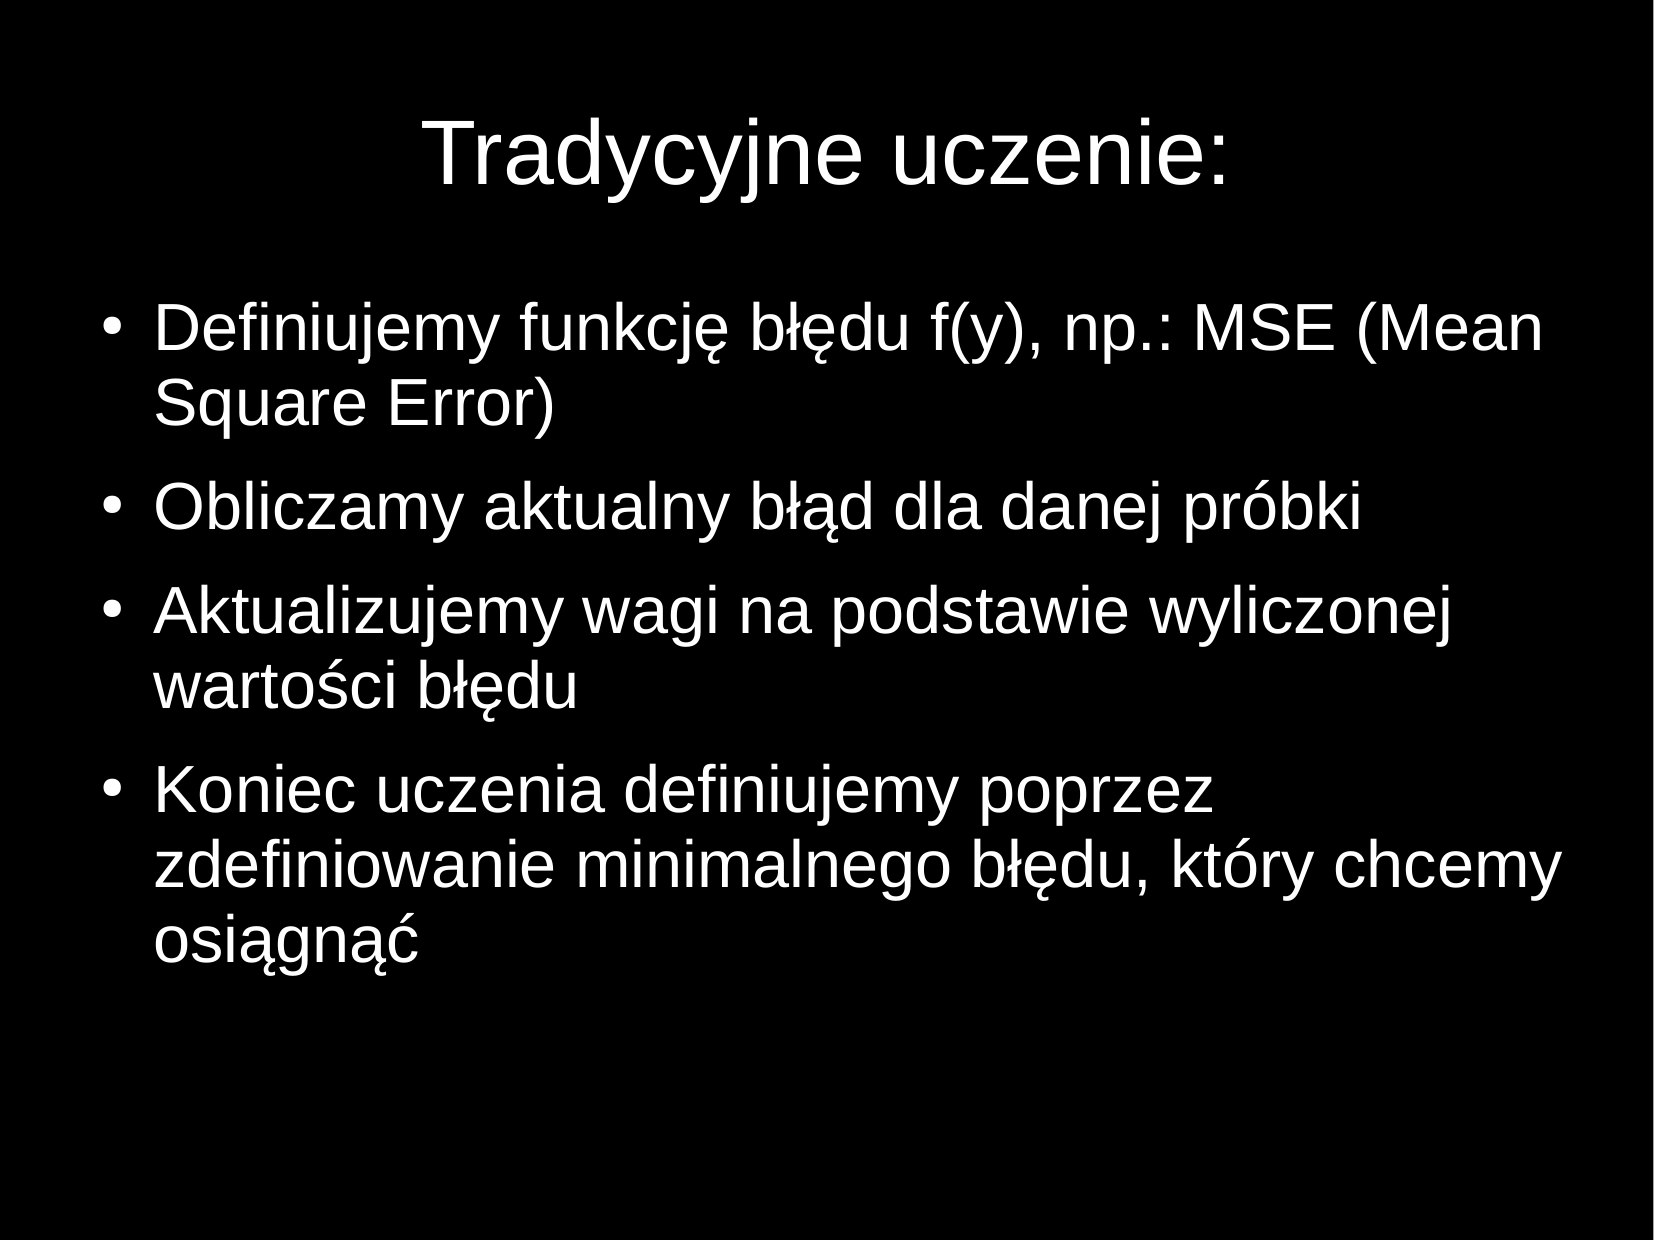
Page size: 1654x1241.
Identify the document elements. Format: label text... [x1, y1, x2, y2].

list Definiujemy funkcję błędu f(y), np.: MSE (Mean Square Error) Obliczamy aktualny błąd dla danej próbki Aktualizujemy wagi na podstawie wyliczonej wartości błędu Koniec uczenia definiujemy poprzez zdefiniowanie minimalnego błędu, który chcemy osiągnąć [82, 290, 1571, 1109]
title Tradycyjne uczenie: [82, 49, 1571, 257]
